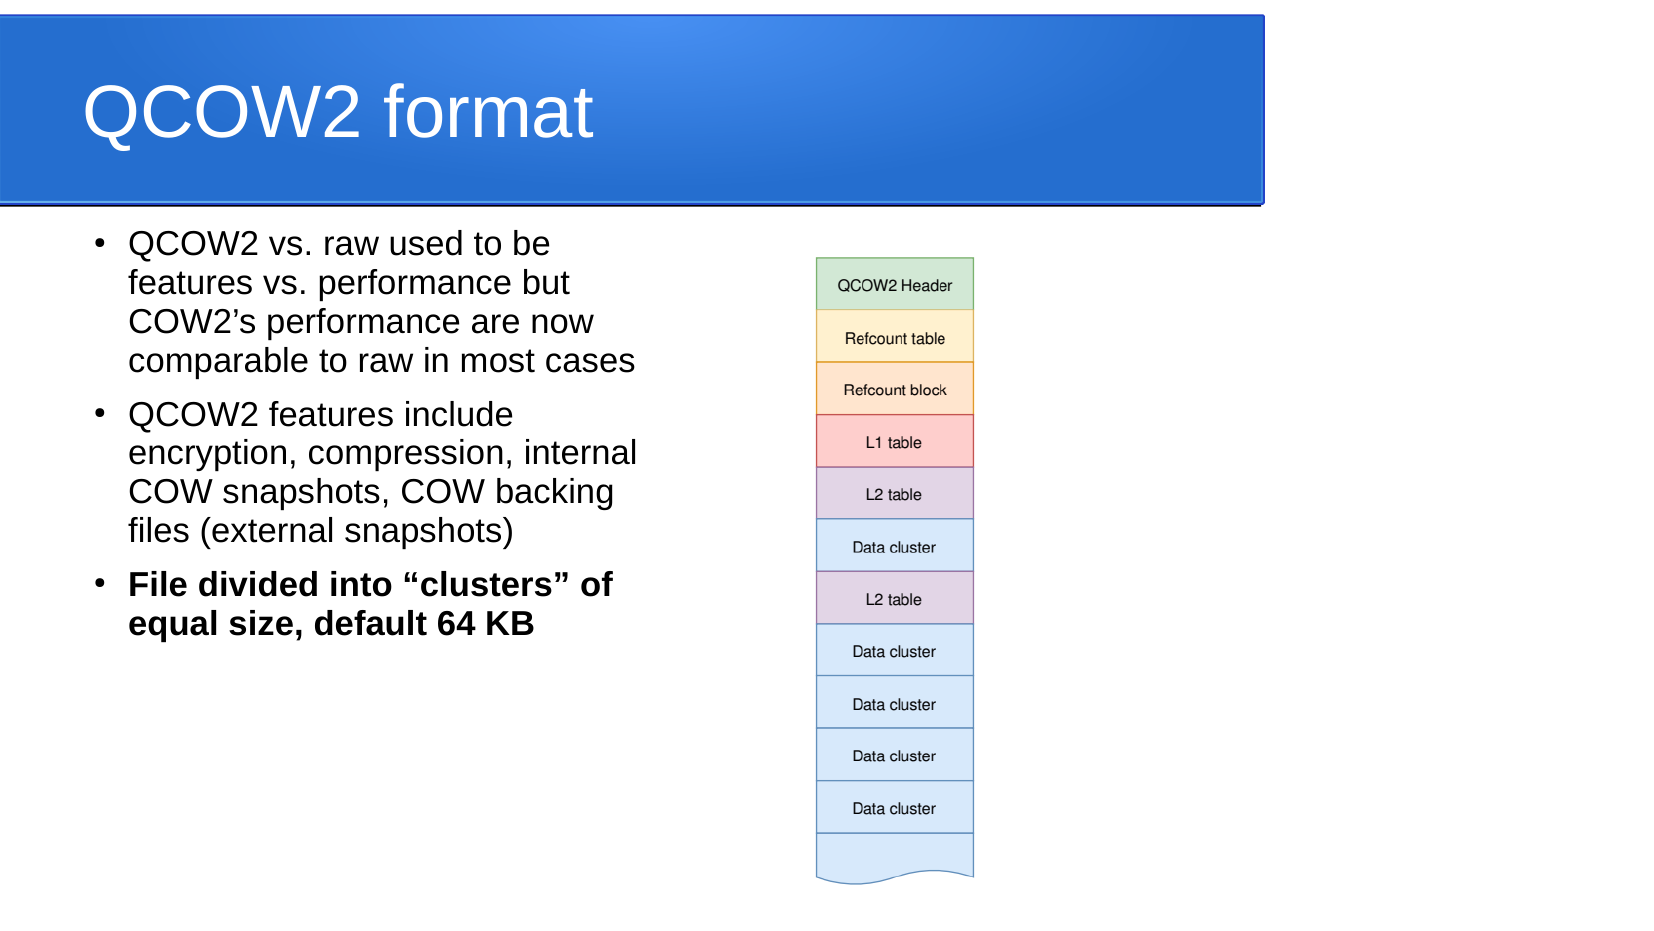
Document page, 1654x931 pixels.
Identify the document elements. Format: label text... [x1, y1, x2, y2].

title QCOW2 format [82, 35, 1235, 189]
picture [761, 236, 1016, 919]
list QCOW2 vs. raw used to be features vs. performance but COW2’s performance are now comparable to raw in most cases QCOW2 features include encryption, compression, internal COW snapshots, COW backing files (external snapshots) File divided into “clusters” of equal size, default 64 KB [82, 224, 686, 650]
